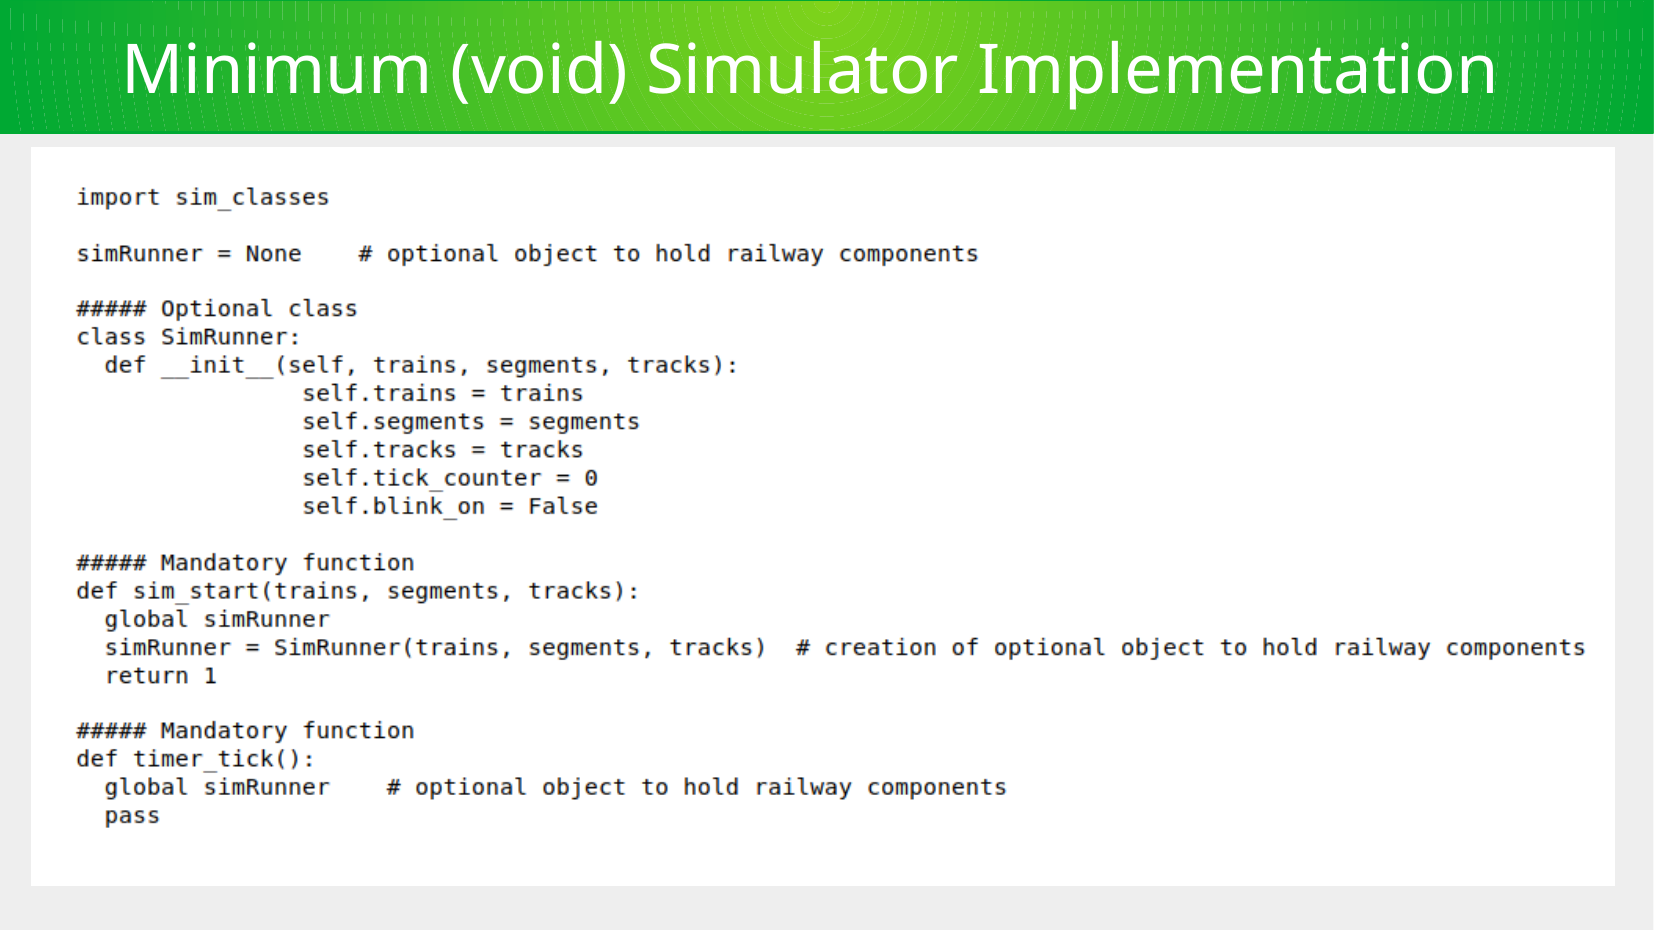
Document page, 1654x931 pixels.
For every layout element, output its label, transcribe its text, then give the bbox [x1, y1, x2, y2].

picture [31, 147, 1615, 886]
title Minimum (void) Simulator Implementation [73, 14, 1565, 119]
